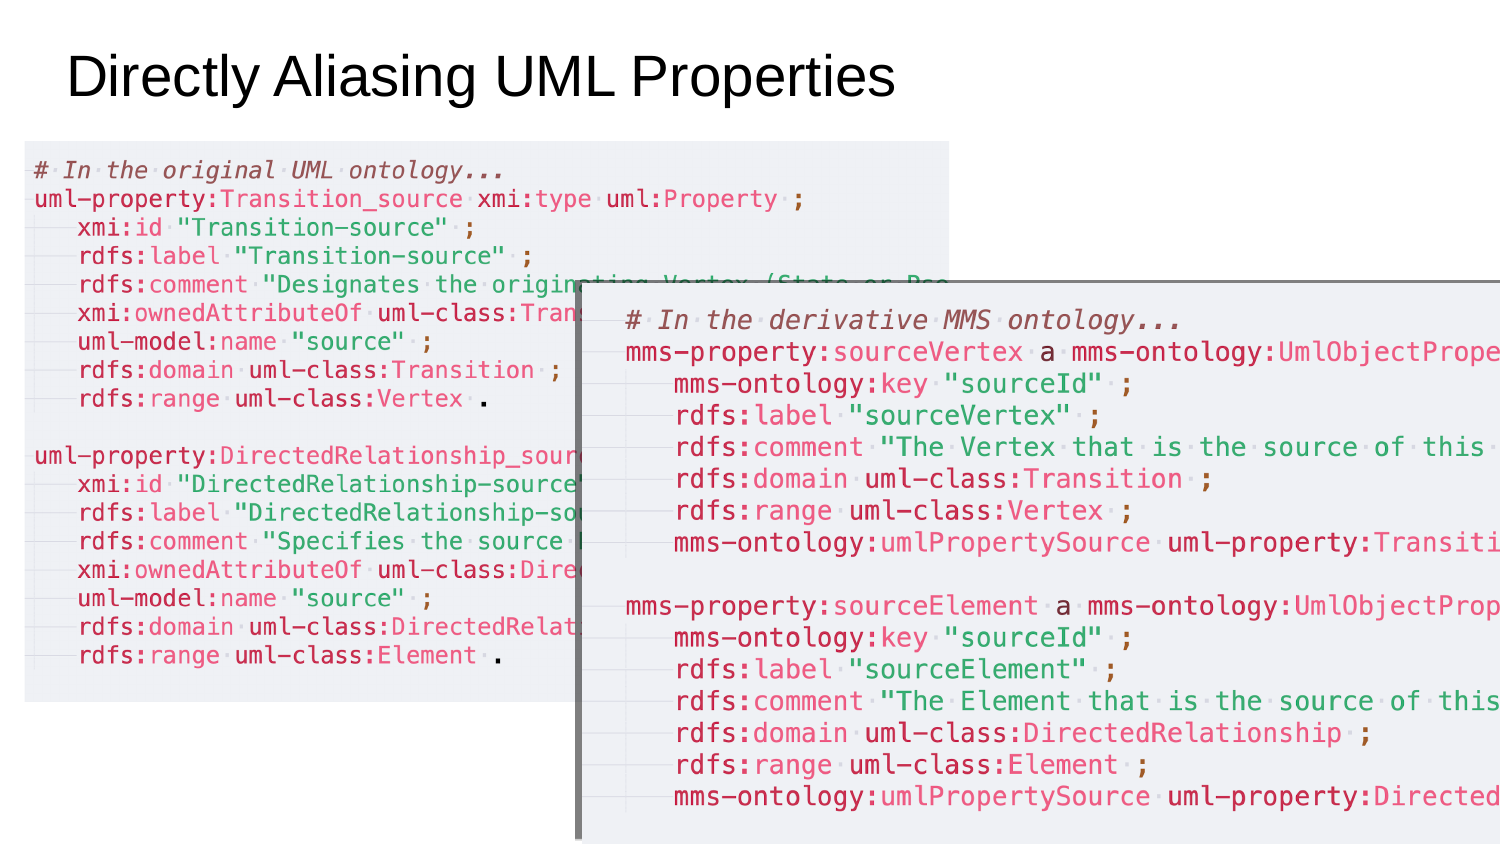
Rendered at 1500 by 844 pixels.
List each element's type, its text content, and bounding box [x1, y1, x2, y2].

picture [24, 141, 1500, 844]
title Directly Aliasing UML Properties [51, 23, 1449, 117]
